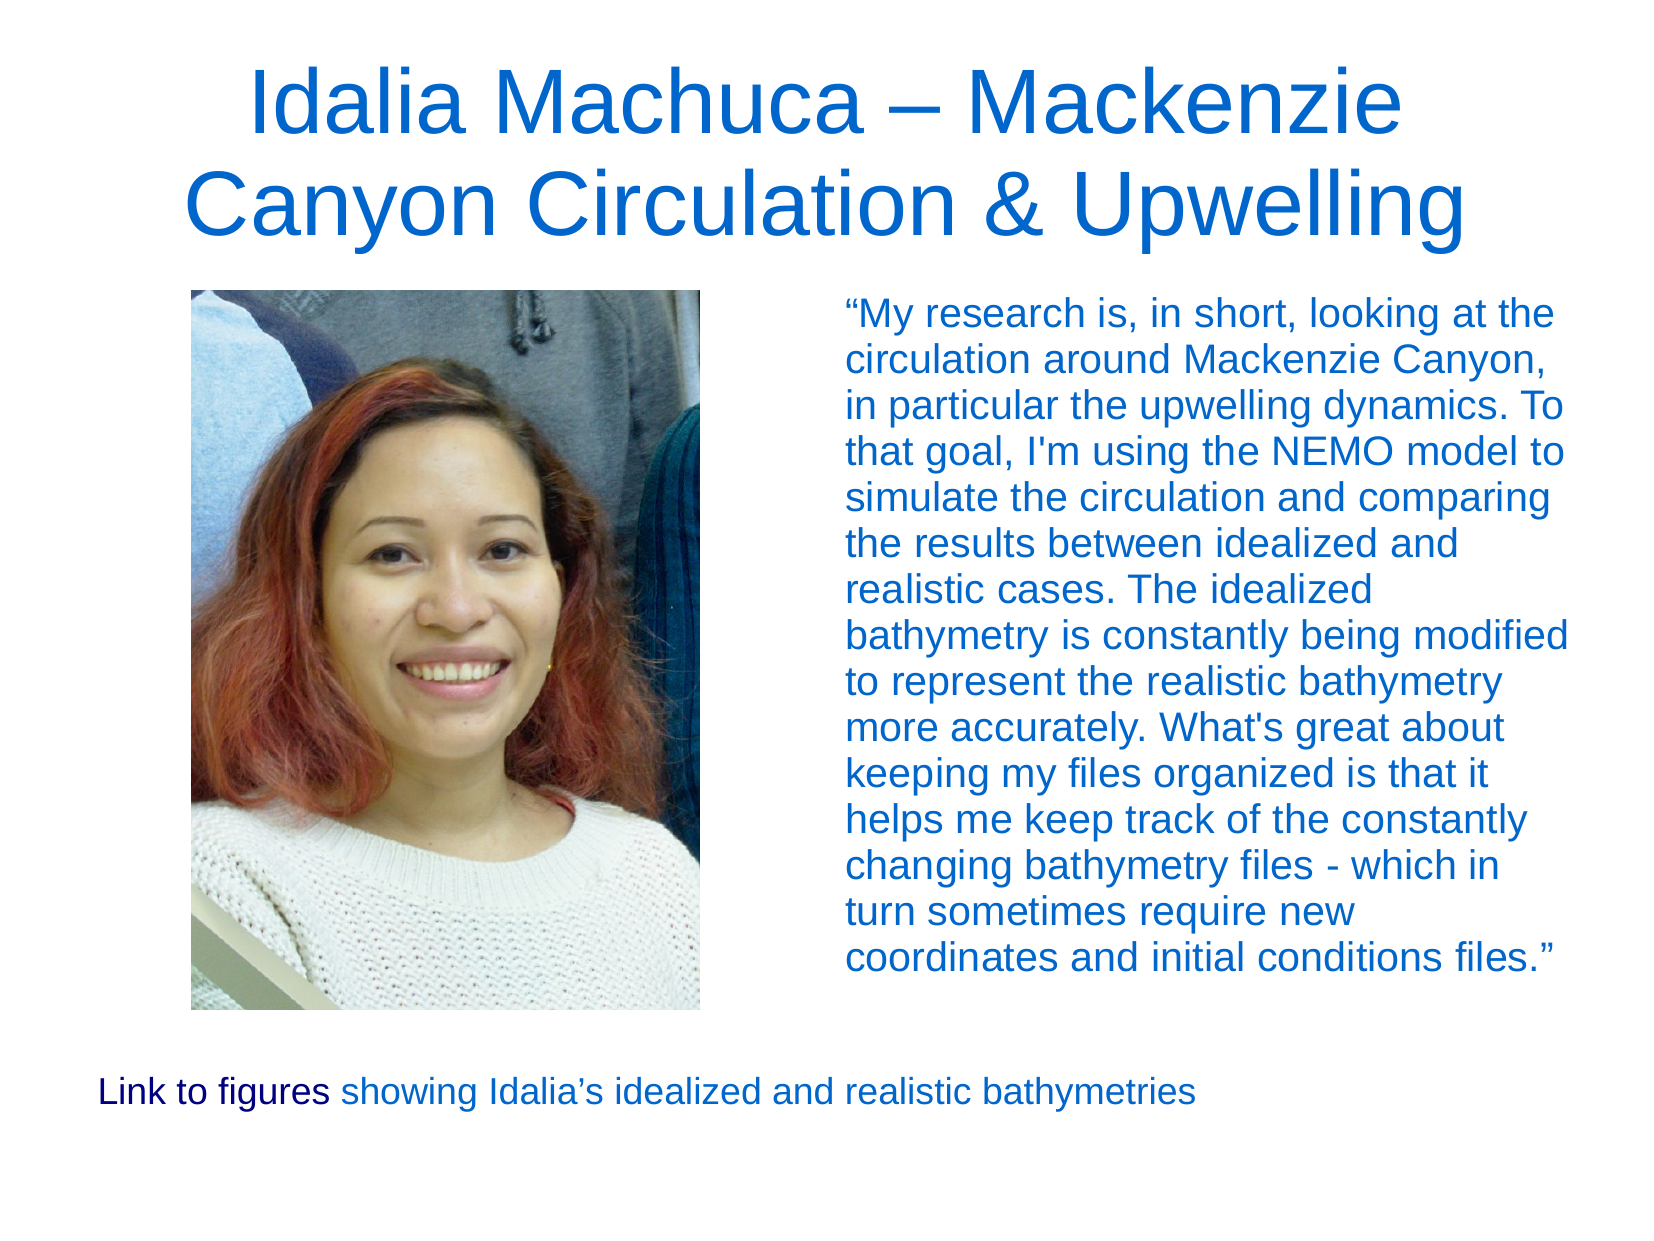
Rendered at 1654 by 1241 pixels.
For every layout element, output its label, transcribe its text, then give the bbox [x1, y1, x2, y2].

text_box Link to figures showing Idalia’s idealized and realistic bathymetries [82, 1062, 1571, 1162]
picture [191, 290, 700, 1010]
list “My research is, in short, looking at the circulation around Mackenzie Canyon, in particular the upwelling dynamics. To that goal, I'm using the NEMO model to simulate the circulation and comparing the results between idealized and realistic cases. The idealized bathymetry is constantly being modified to represent the realistic bathymetry more accurately. What's great about keeping my files organized is that it helps me keep track of the constantly changing bathymetry files - which in turn sometimes require new coordinates and initial conditions files.” [845, 290, 1572, 1010]
title Idalia Machuca – Mackenzie Canyon Circulation & Upwelling [82, 49, 1571, 257]
